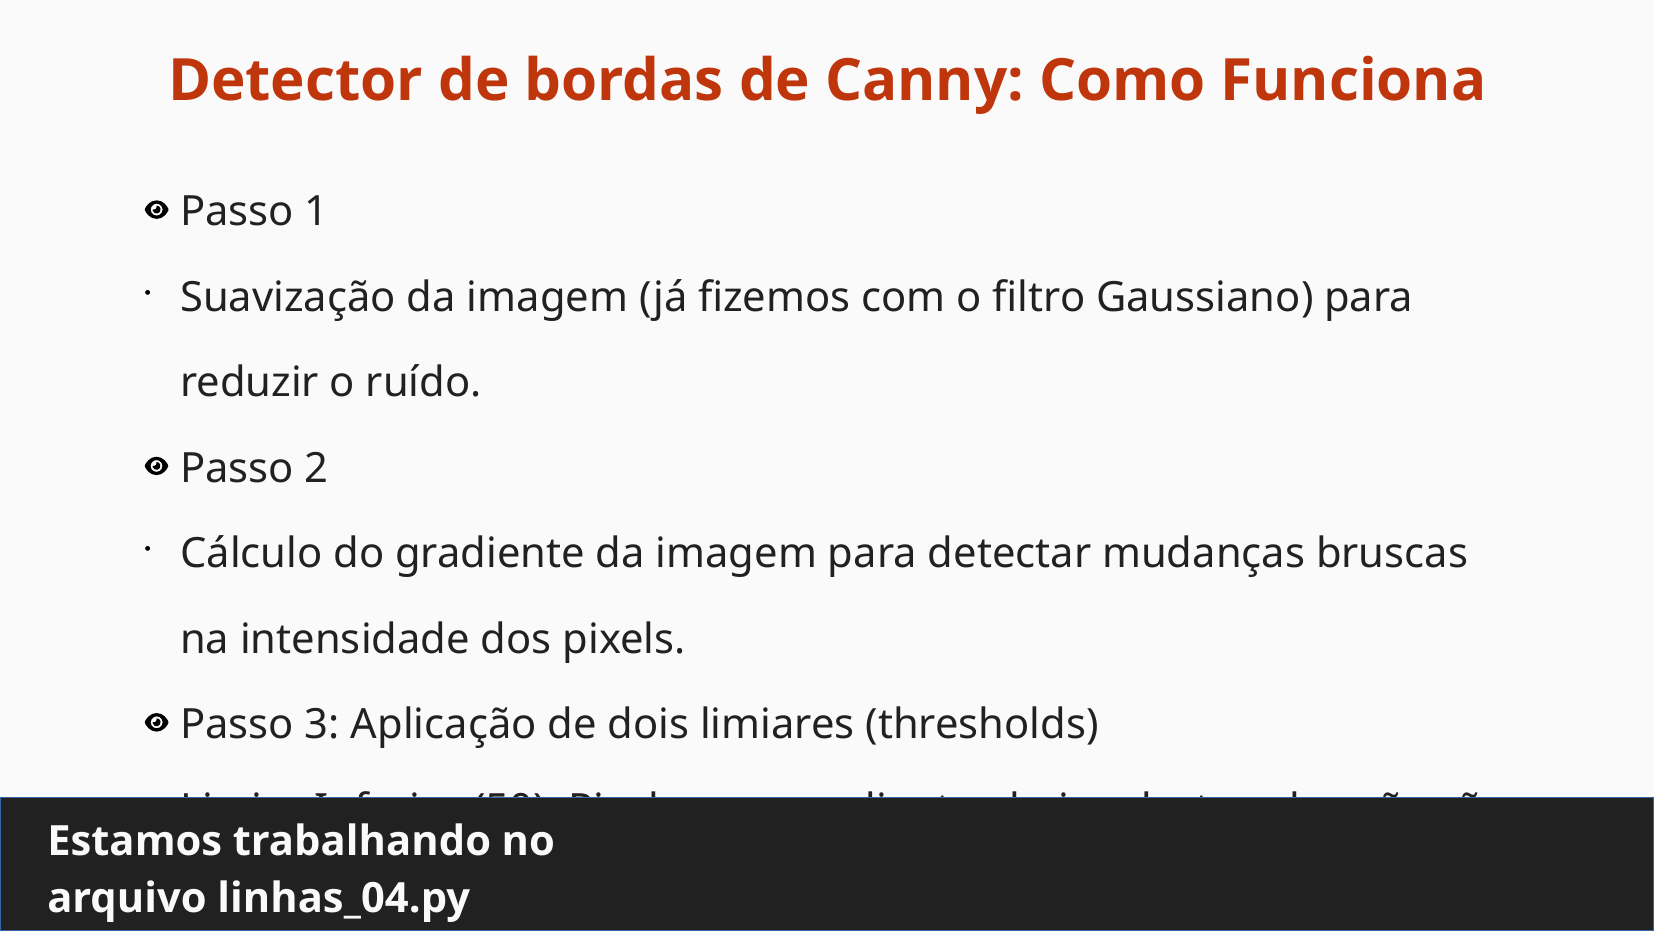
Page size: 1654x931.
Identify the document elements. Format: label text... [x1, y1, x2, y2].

text_box [0, 797, 1654, 931]
title Estamos trabalhando no arquivo linhas_04.py [47, 826, 697, 908]
subtitle Passo 1 Suavização da imagem (já fizemos com o filtro Gaussiano) para reduzir o ruído. Passo 2 Cálculo do gradiente da imagem para detectar mudanças bruscas na intensidade dos pixels. Passo 3: Aplicação de dois limiares (thresholds) Limiar Inferior (50): Pixels com gradiente abaixo deste valor não são considerados bordas. Limiar Superior (150): Pixels com gradiente acima deste valor são considerados bordas fortes. Passo 4 Conexão das bordas, onde bordas fracas conectadas a bordas fortes são preservadas. [144, 152, 1509, 756]
title Detector de bordas de Canny: Como Funciona [83, 37, 1572, 119]
